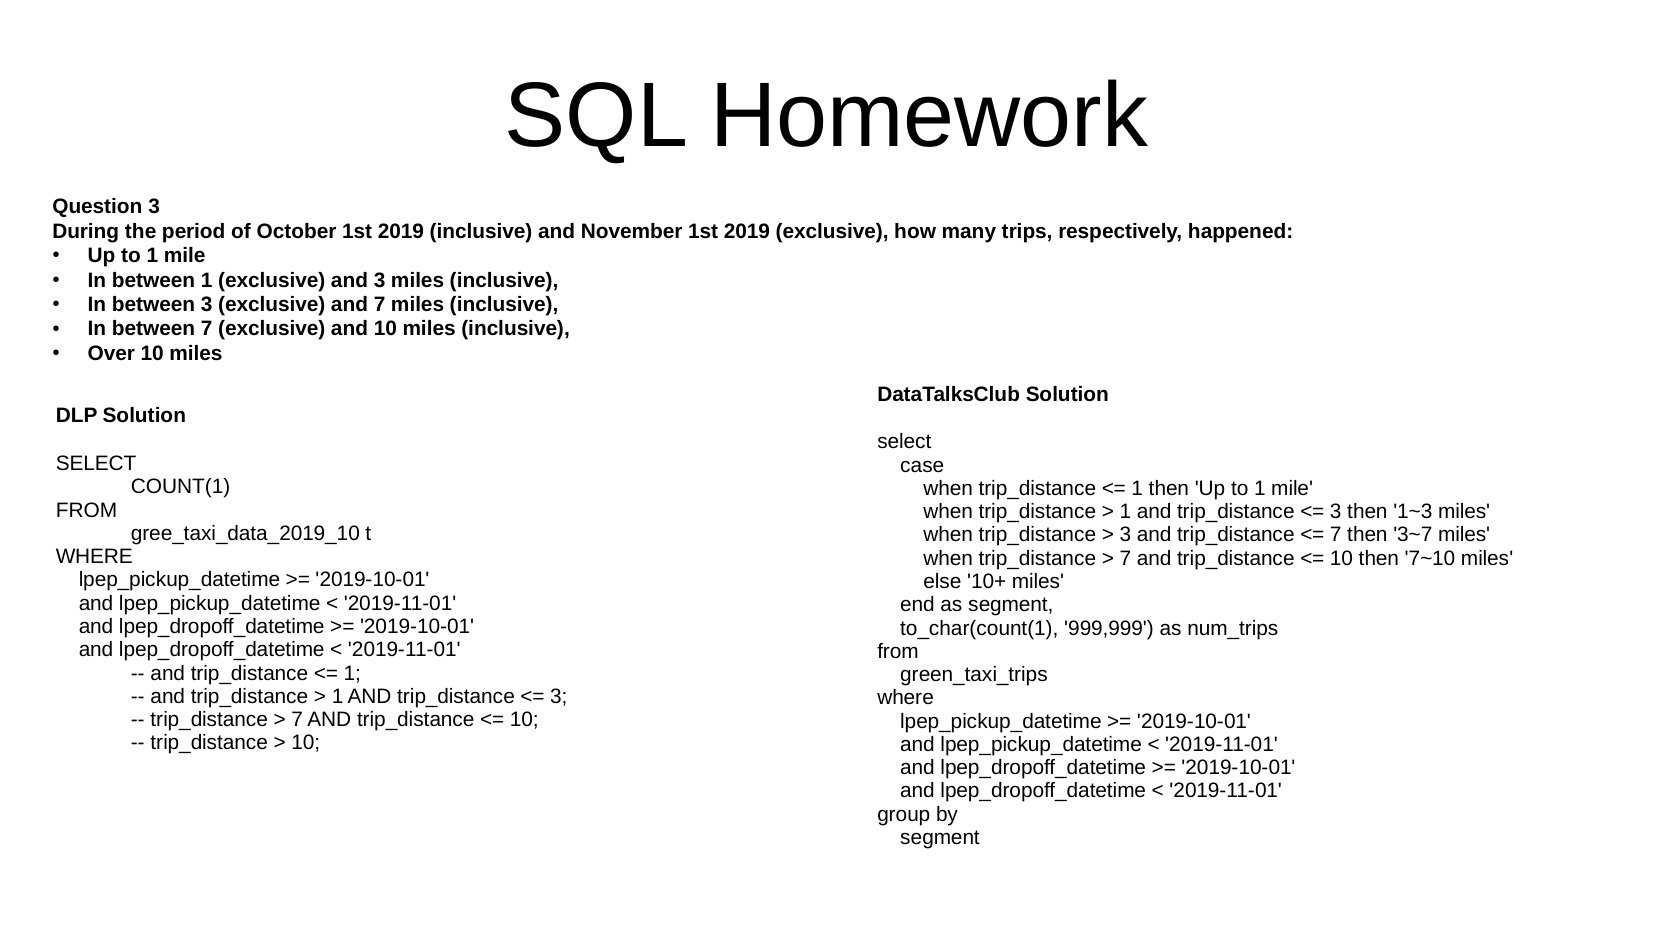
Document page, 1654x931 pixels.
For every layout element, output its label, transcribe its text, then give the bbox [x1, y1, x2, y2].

text_box Question 3 During the period of October 1st 2019 (inclusive) and November 1st 2019 (exclusive), how many trips, respectively, happened: Up to 1 mile In between 1 (exclusive) and 3 miles (inclusive), In between 3 (exclusive) and 7 miles (inclusive), In between 7 (exclusive) and 10 miles (inclusive), Over 10 miles [37, 187, 1313, 397]
text_box DataTalksClub Solution select case when trip_distance <= 1 then 'Up to 1 mile' when trip_distance > 1 and trip_distance <= 3 then '1~3 miles' when trip_distance > 3 and trip_distance <= 7 then '3~7 miles' when trip_distance > 7 and trip_distance <= 10 then '7~10 miles' else '10+ miles' end as segment, to_char(count(1), '999,999') as num_trips from green_taxi_trips where lpep_pickup_datetime >= '2019-10-01' and lpep_pickup_datetime < '2019-11-01' and lpep_dropoff_datetime >= '2019-10-01' and lpep_dropoff_datetime < '2019-11-01' group by segment [862, 375, 1651, 927]
text_box DLP Solution SELECT COUNT(1) FROM gree_taxi_data_2019_10 t WHERE lpep_pickup_datetime >= '2019-10-01' and lpep_pickup_datetime < '2019-11-01' and lpep_dropoff_datetime >= '2019-10-01' and lpep_dropoff_datetime < '2019-11-01' -- and trip_distance <= 1; -- and trip_distance > 1 AND trip_distance <= 3; -- trip_distance > 7 AND trip_distance <= 10; -- trip_distance > 10; [41, 396, 751, 901]
title SQL Homework [82, 37, 1571, 193]
